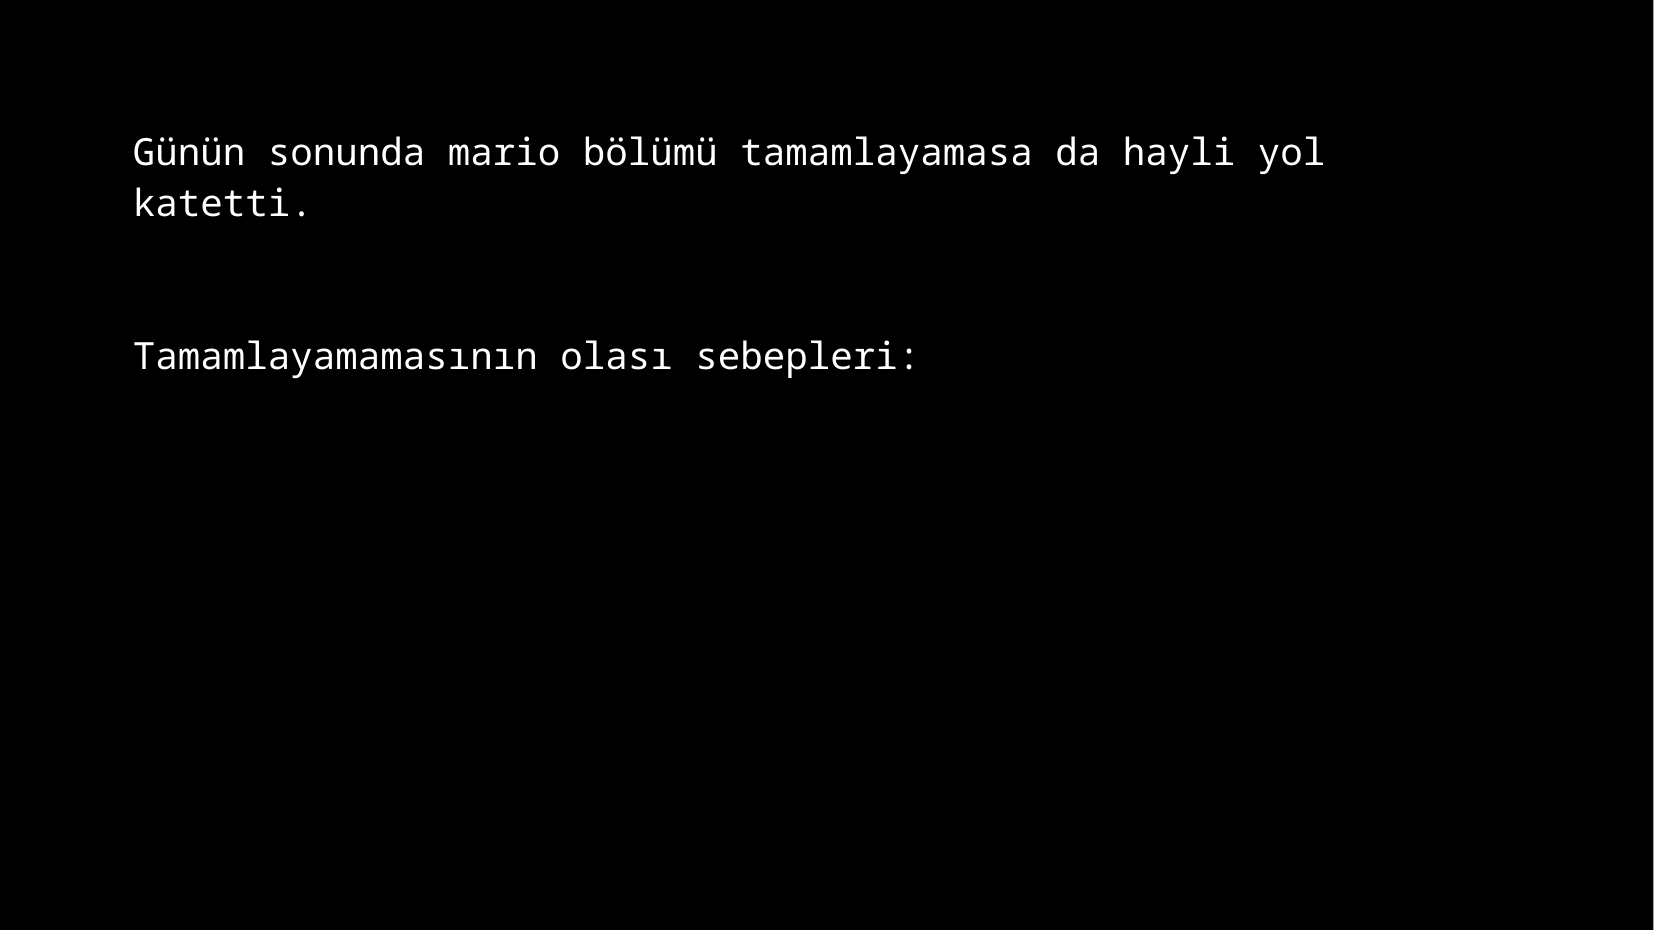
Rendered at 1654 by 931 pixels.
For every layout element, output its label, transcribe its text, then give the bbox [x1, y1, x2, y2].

text_box Günün sonunda mario bölümü tamamlayamasa da hayli yol katetti. Tamamlayamamasının olası sebepleri: [118, 118, 1536, 827]
